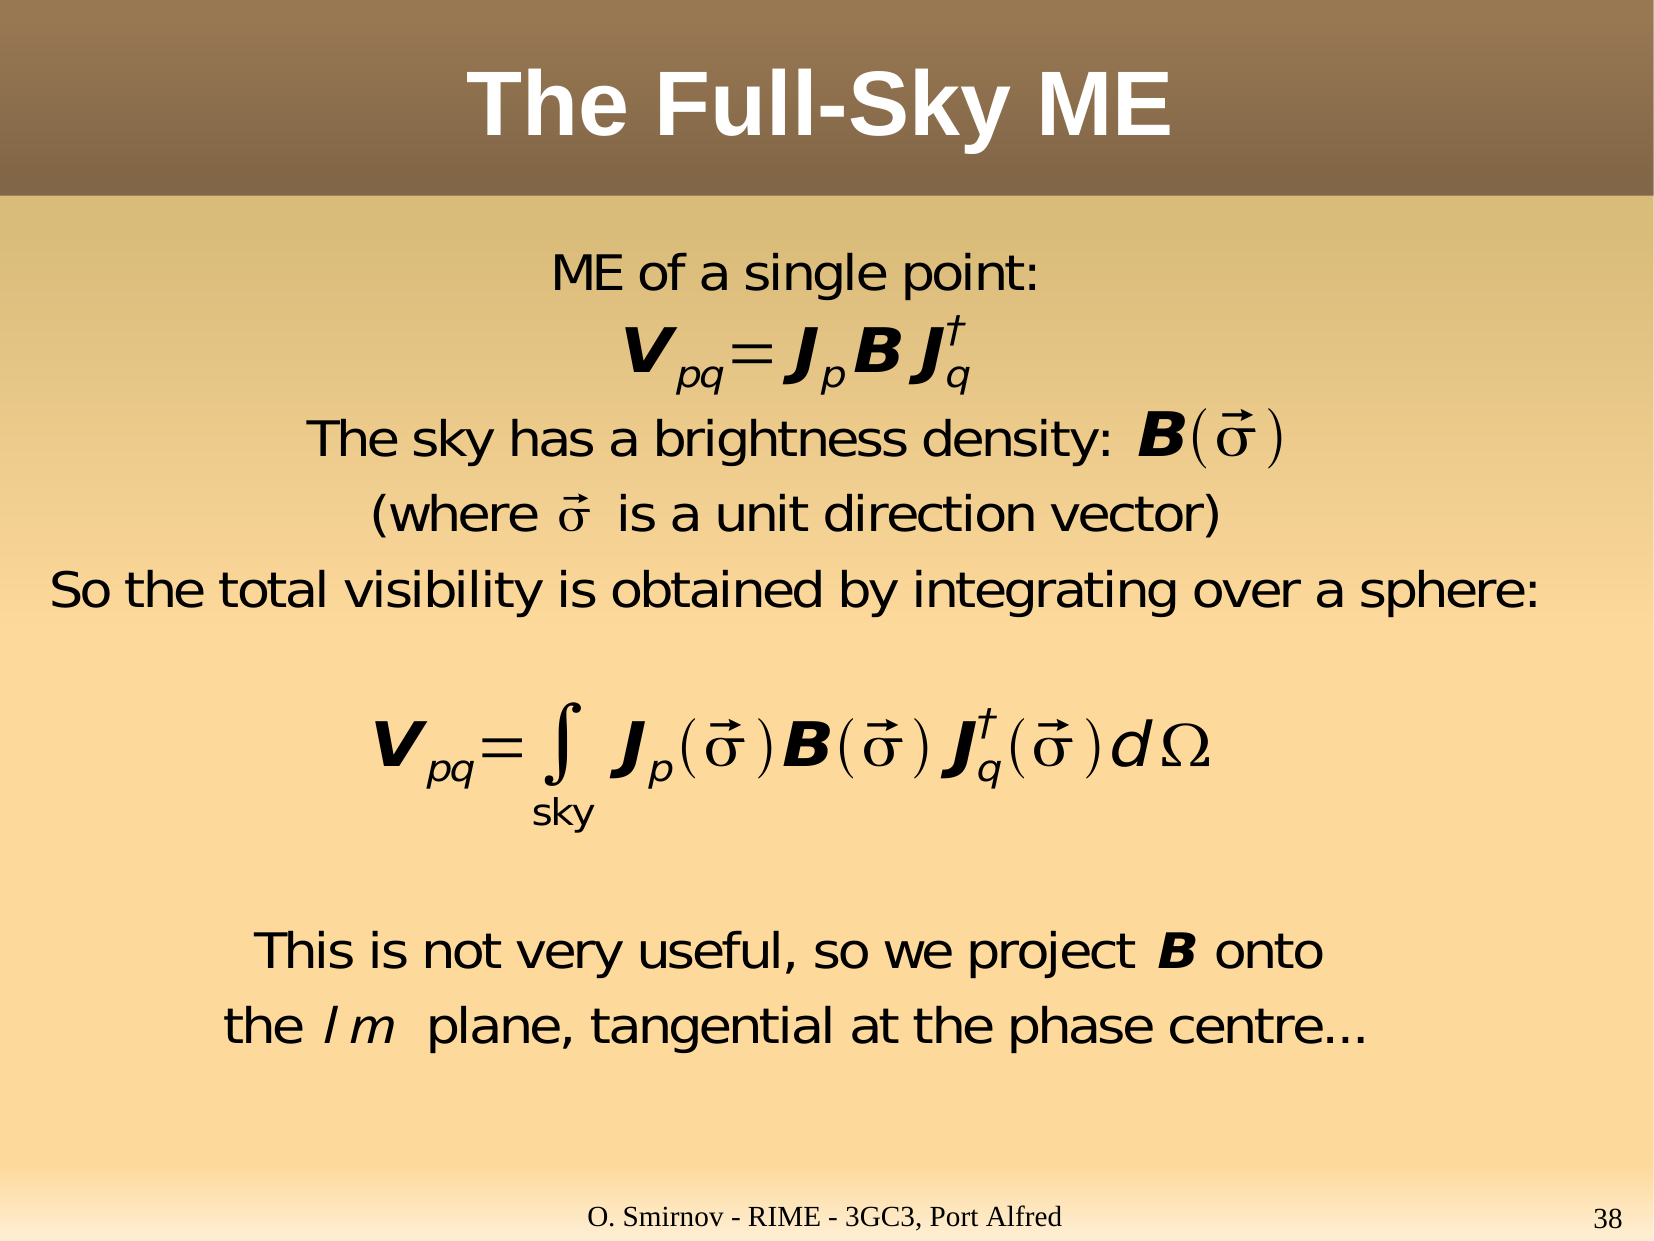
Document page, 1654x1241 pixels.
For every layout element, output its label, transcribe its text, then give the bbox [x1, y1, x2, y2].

chart [42, 232, 1547, 1132]
picture [0, 0, 1654, 1241]
title The Full-Sky ME [76, 0, 1565, 208]
